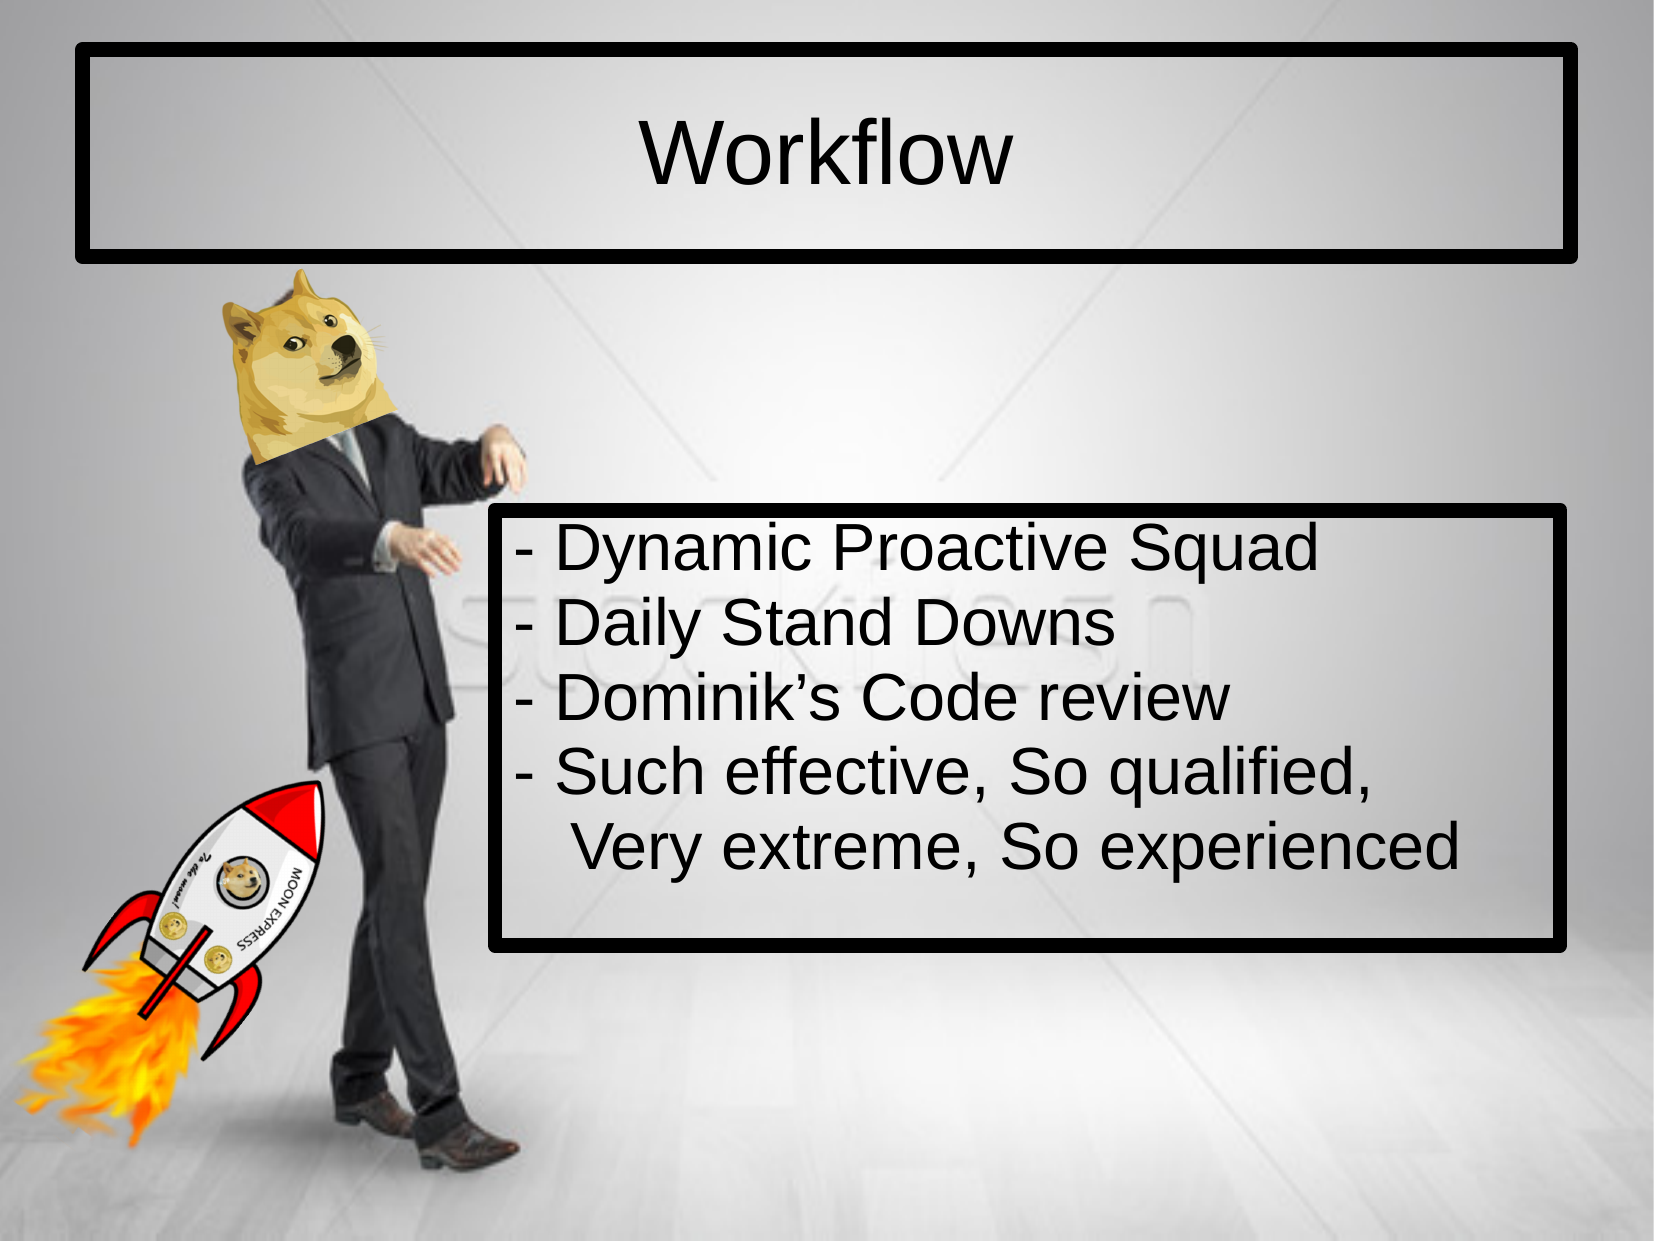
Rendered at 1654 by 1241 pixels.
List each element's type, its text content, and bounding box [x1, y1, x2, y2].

subtitle - Dynamic Proactive Squad - Daily Stand Downs - Dominik’s Code review - Such effective, So qualified, Very extreme, So experienced [495, 510, 1561, 946]
title Workflow [82, 49, 1571, 257]
picture [0, 0, 1654, 1241]
